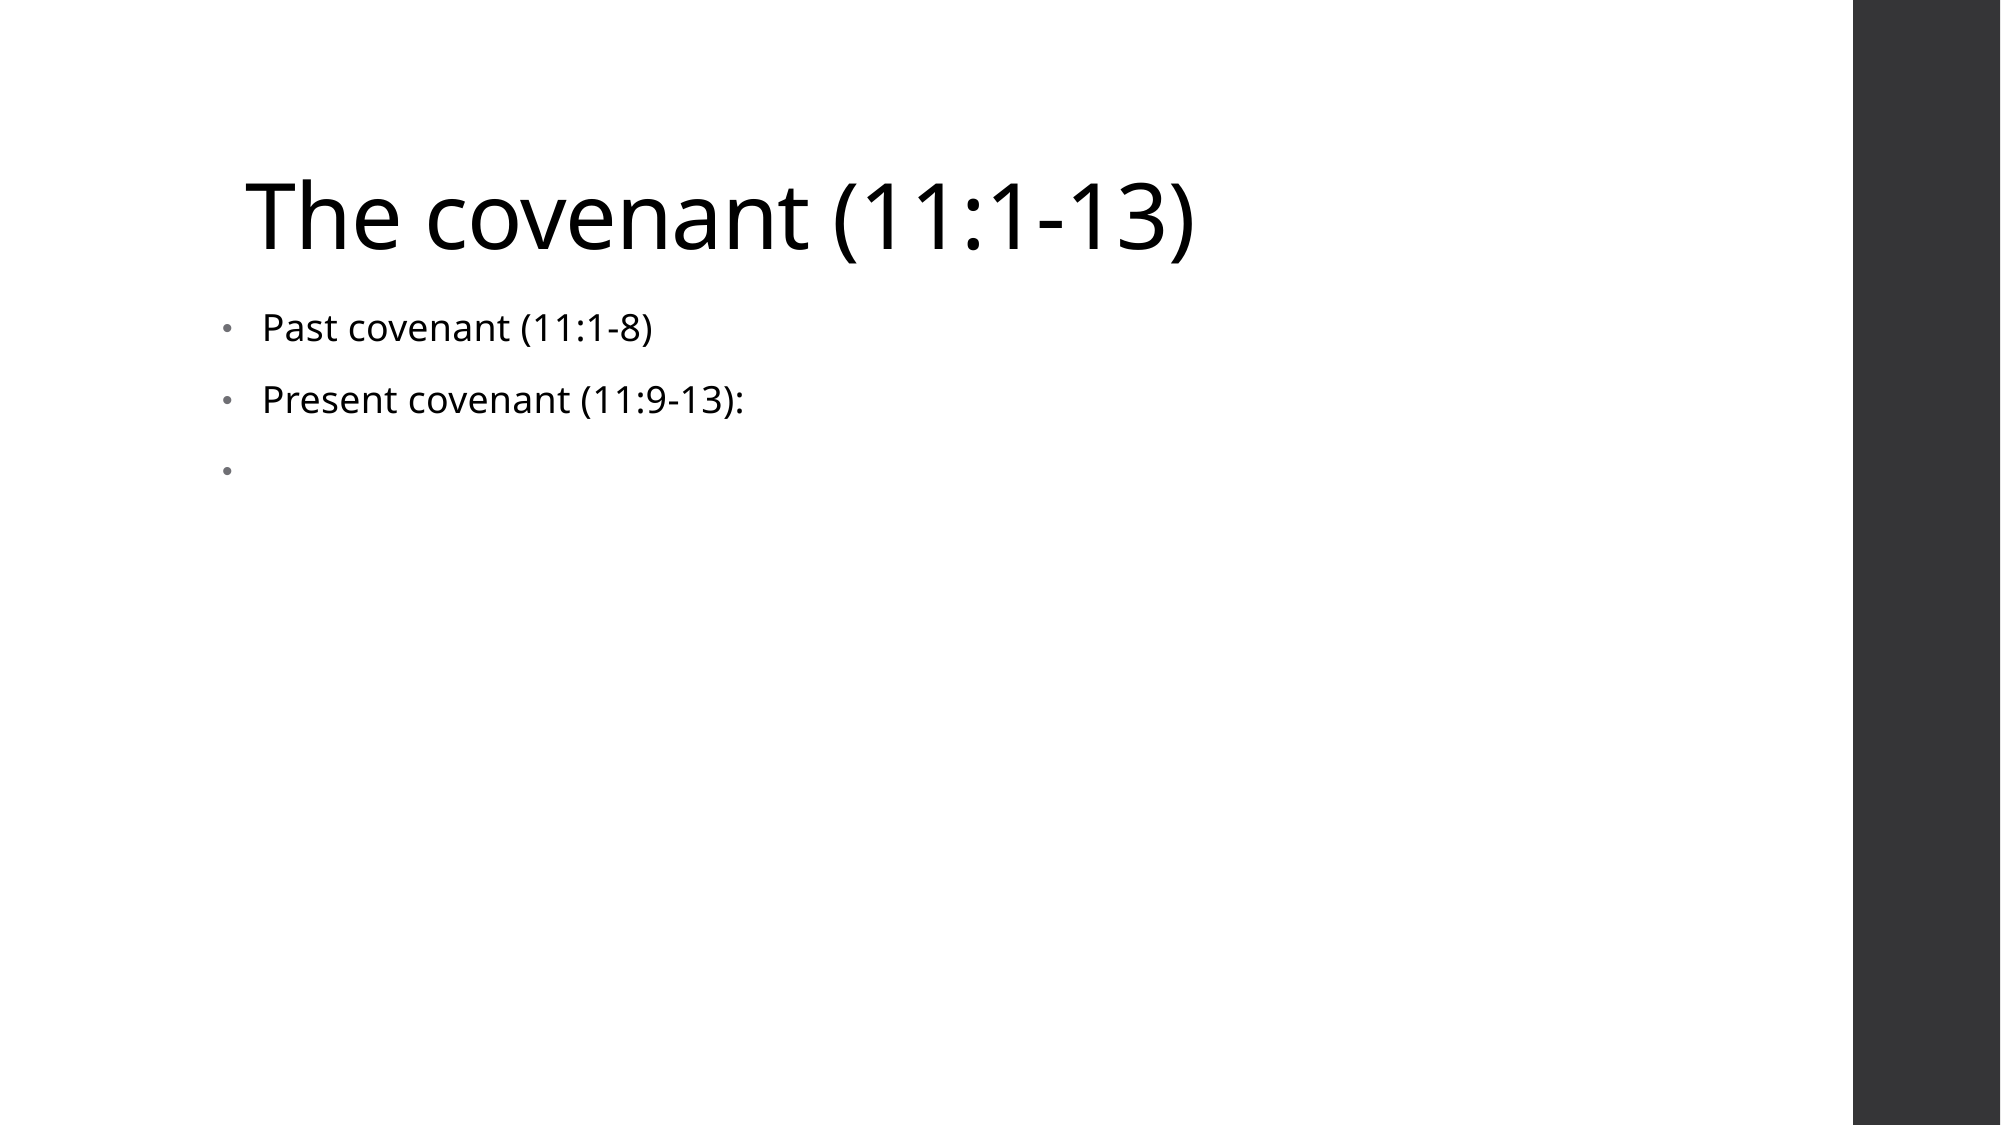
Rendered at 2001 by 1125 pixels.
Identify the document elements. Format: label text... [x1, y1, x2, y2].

list Past covenant (11:1-8) Present covenant (11:9-13): [206, 299, 1617, 1014]
title The covenant (11:1-13) [206, 60, 1797, 278]
